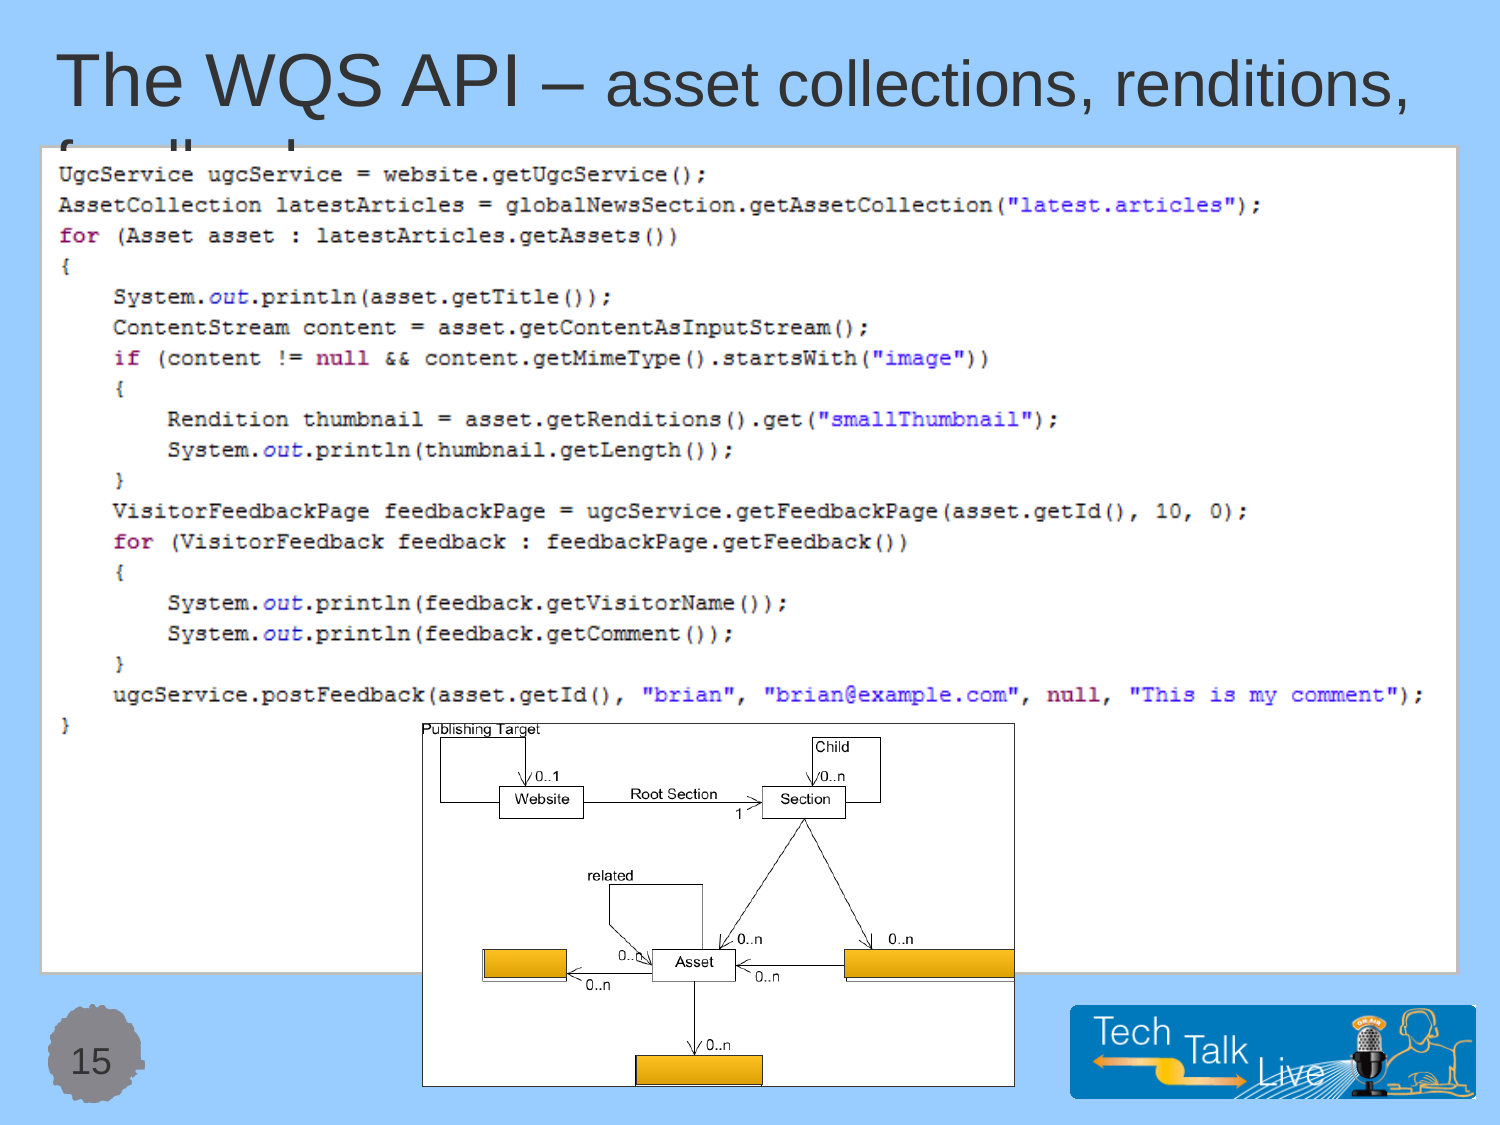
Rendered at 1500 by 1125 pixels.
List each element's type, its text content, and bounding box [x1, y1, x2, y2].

slide_number <number> [55, 1022, 136, 1083]
list [40, 146, 1459, 974]
text_box [484, 949, 567, 978]
picture [1069, 1005, 1476, 1099]
text_box [636, 1055, 763, 1085]
title The WQS API – asset collections, renditions, feedback [40, 16, 1459, 146]
picture [48, 1004, 145, 1103]
picture [44, 151, 1438, 1087]
text_box [844, 949, 1015, 978]
